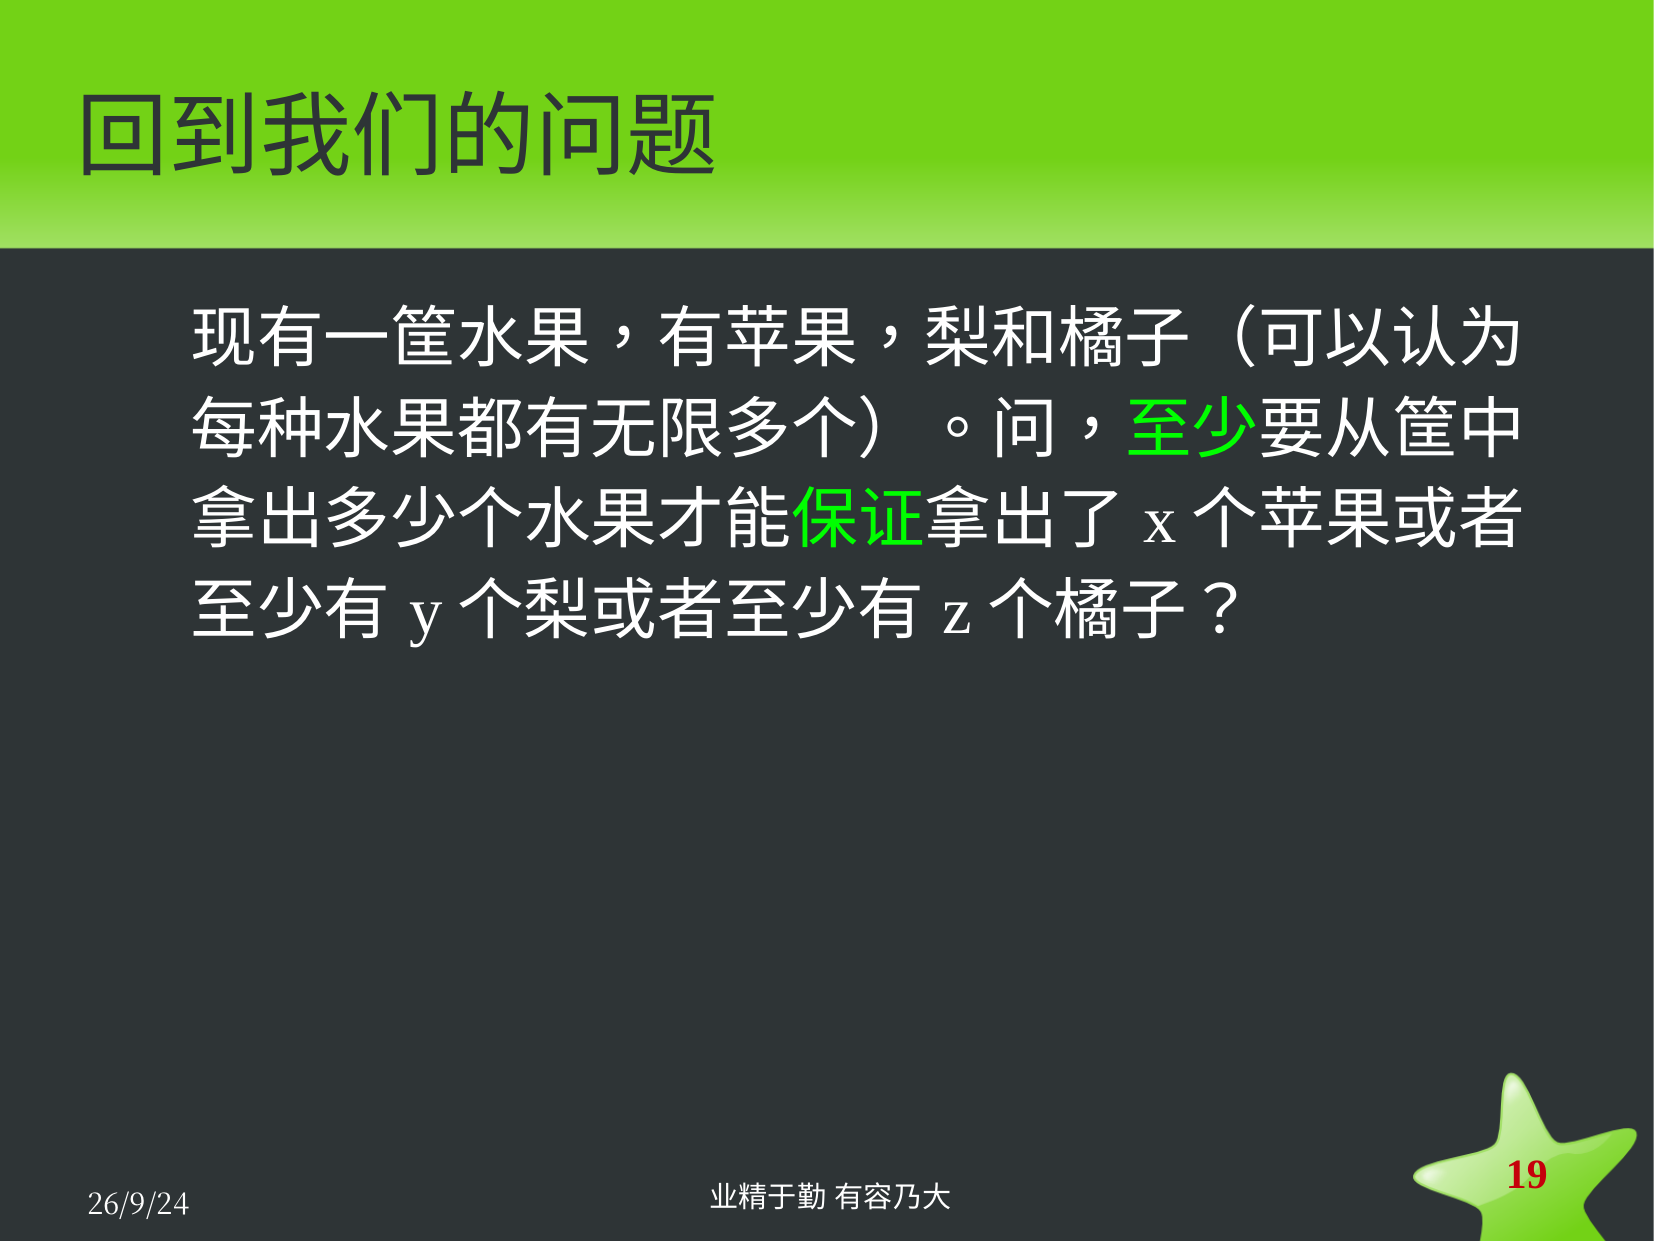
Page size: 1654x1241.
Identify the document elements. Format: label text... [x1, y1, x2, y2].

title 回到我们的问题 [76, 29, 1565, 237]
list 现有一筐水果，有苹果，梨和橘子（可以认为每种水果都有无限多个）。问，至少要从筐中拿出多少个水果才能保证拿出了x个苹果或者至少有y个梨或者至少有z个橘子？ [82, 290, 1571, 650]
picture [0, 0, 1654, 1241]
